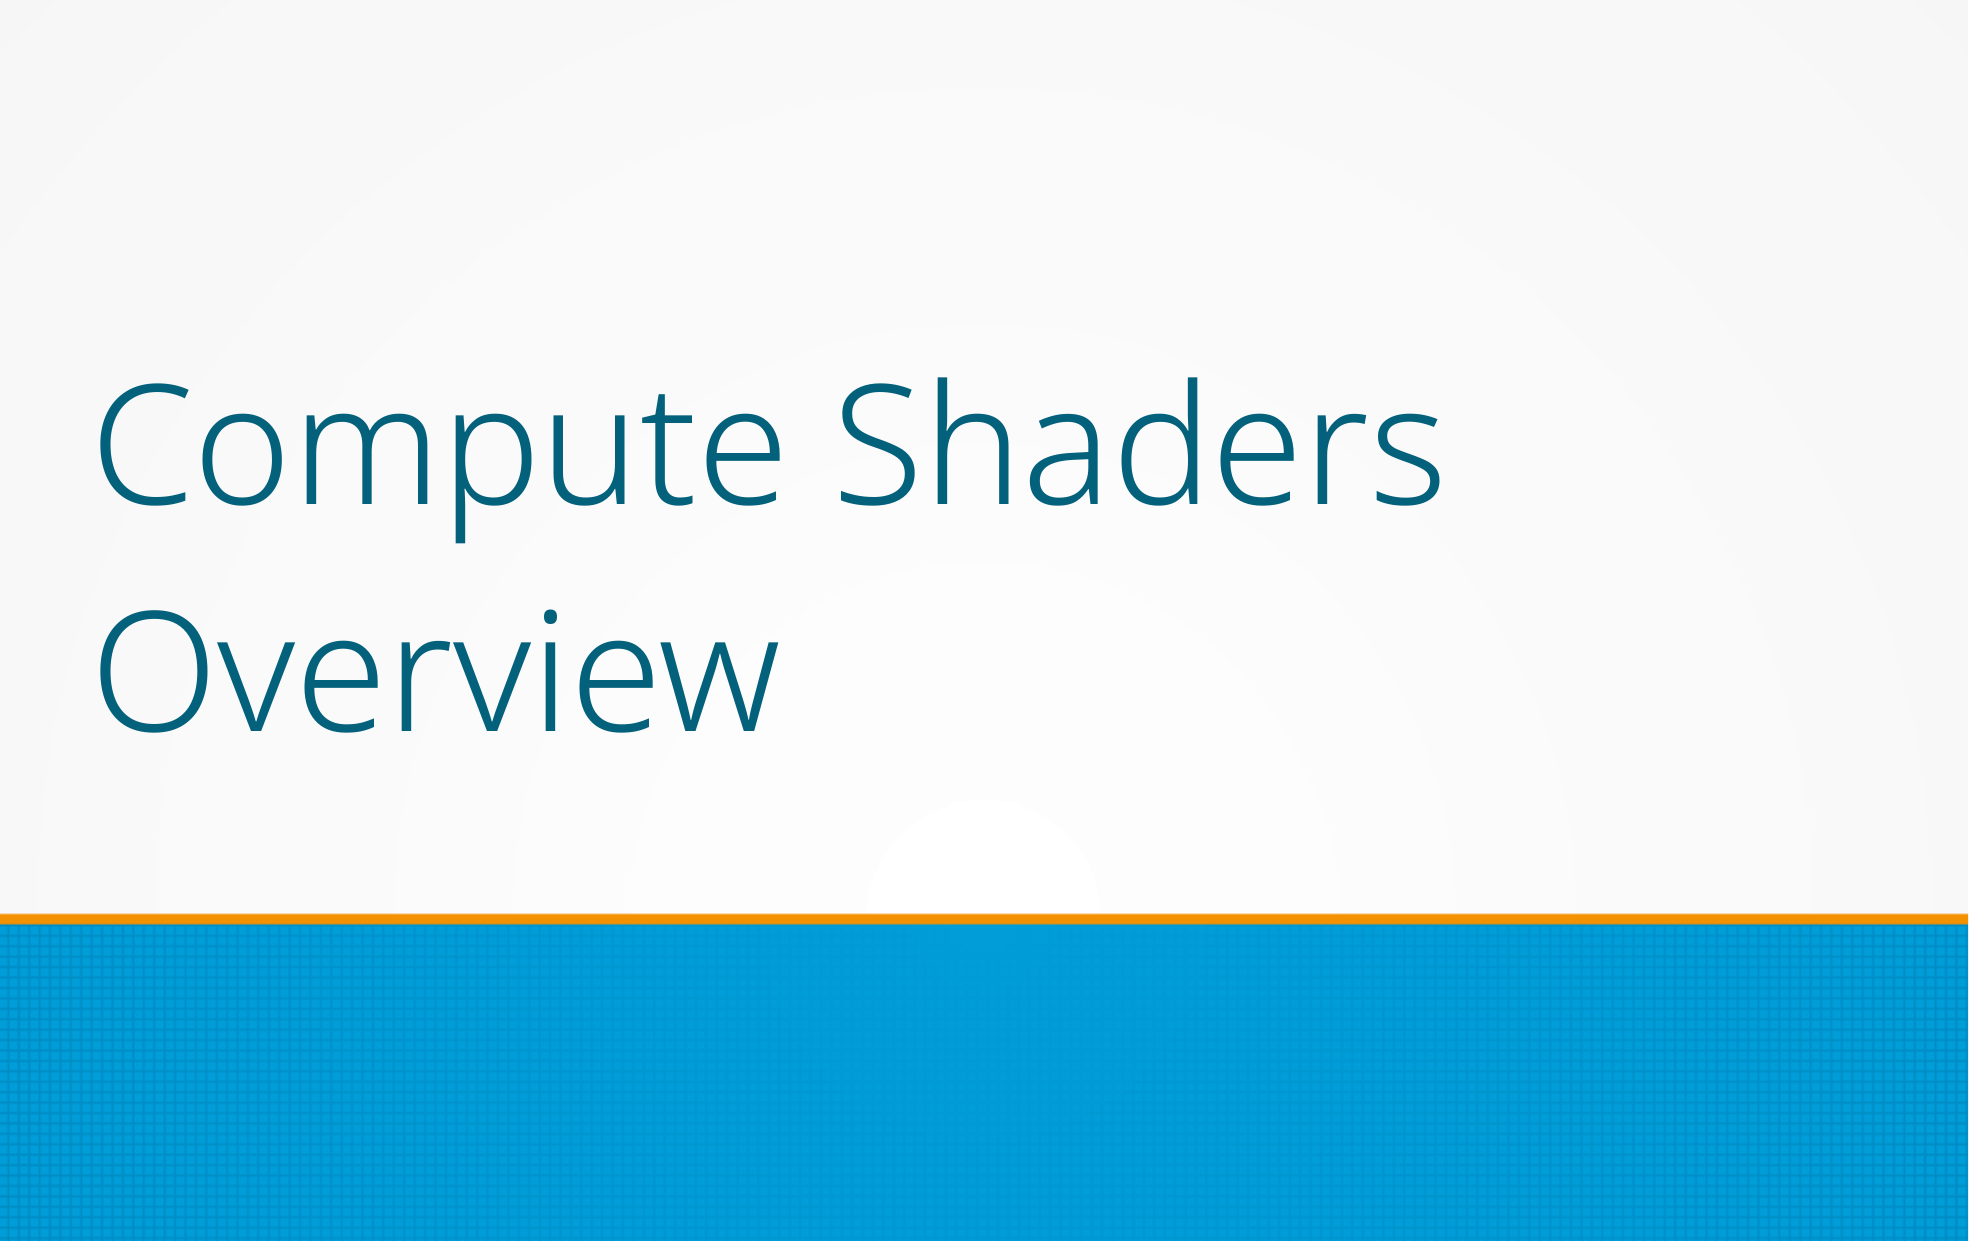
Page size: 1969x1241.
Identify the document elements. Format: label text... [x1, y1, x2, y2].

title Compute Shaders Overview [89, 49, 1862, 781]
picture [0, 0, 1969, 924]
